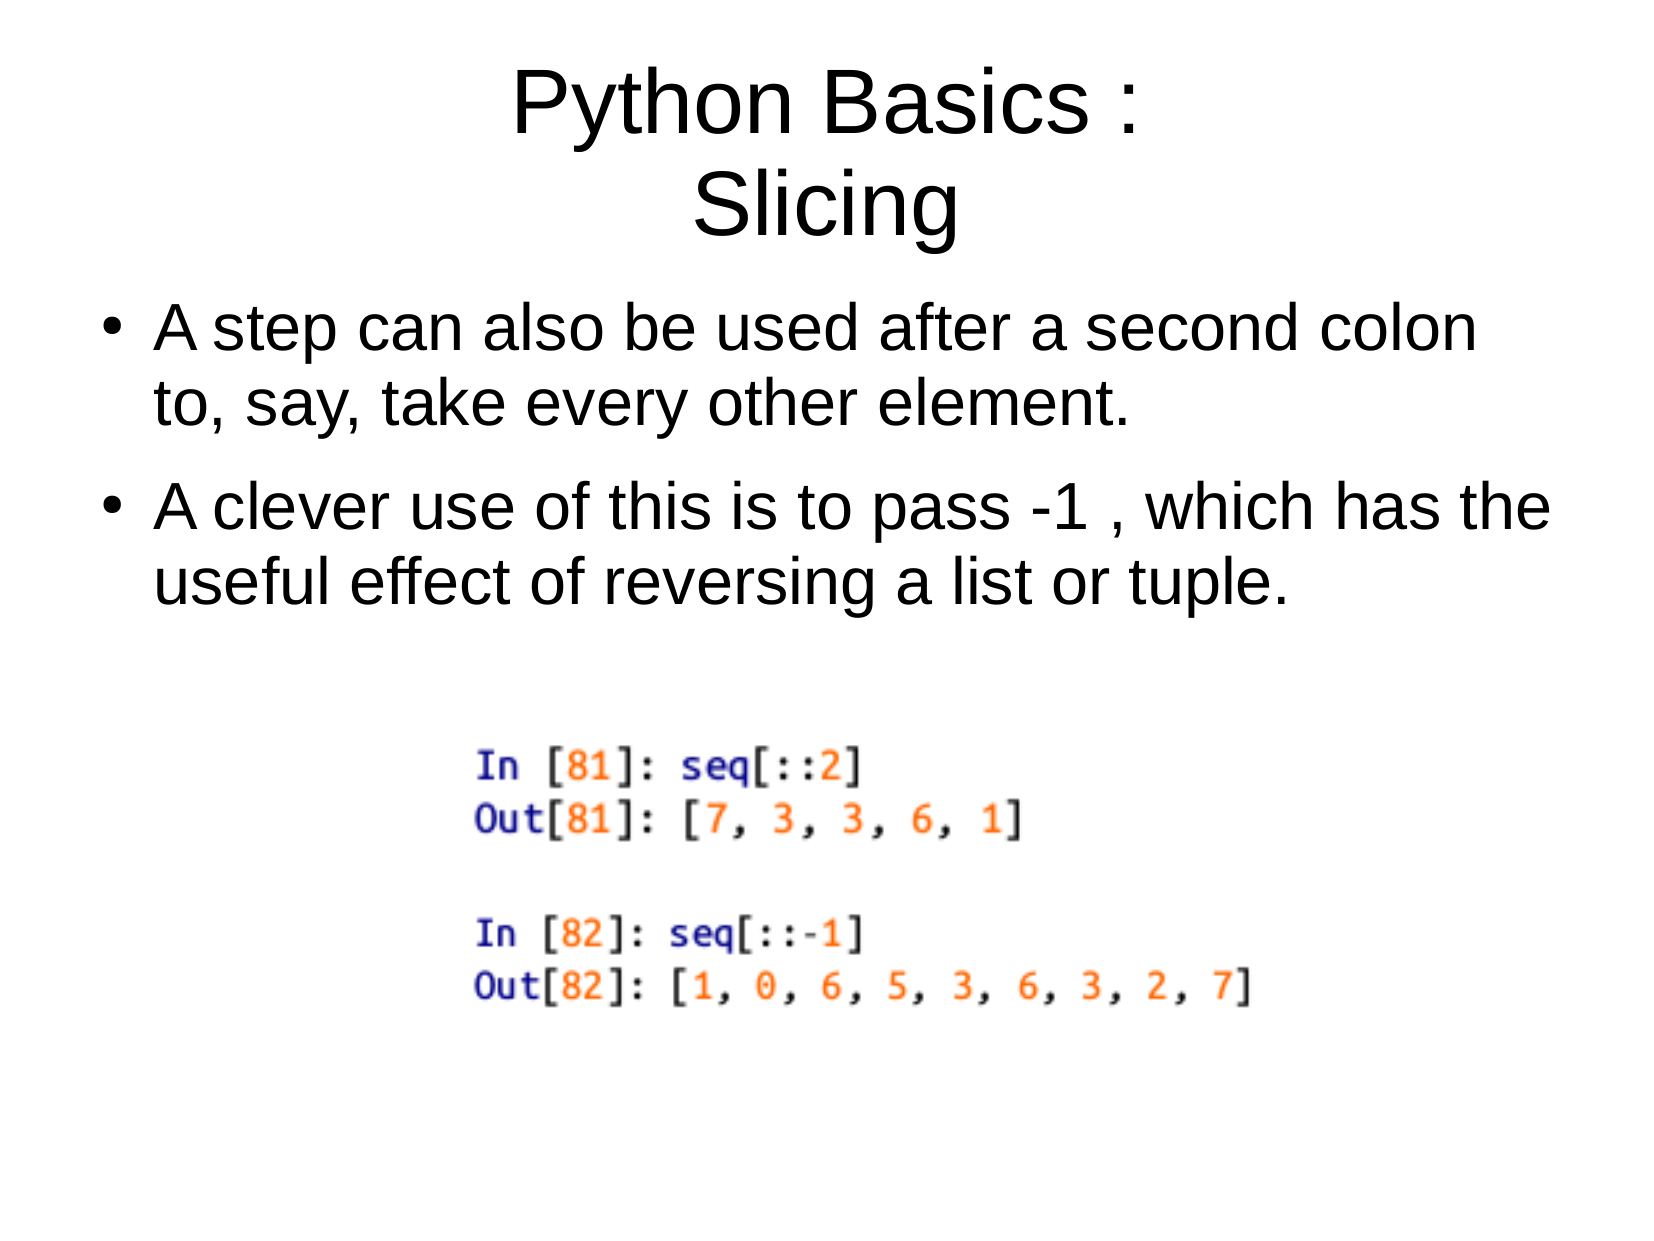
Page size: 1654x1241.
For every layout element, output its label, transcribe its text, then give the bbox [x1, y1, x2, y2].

picture [462, 905, 1265, 1026]
picture [470, 744, 1070, 867]
list A step can also be used after a second colon to, say, take every other element. A clever use of this is to pass -1 , which has the useful effect of reversing a list or tuple. [82, 290, 1571, 1010]
title Python Basics : Slicing [82, 49, 1571, 257]
